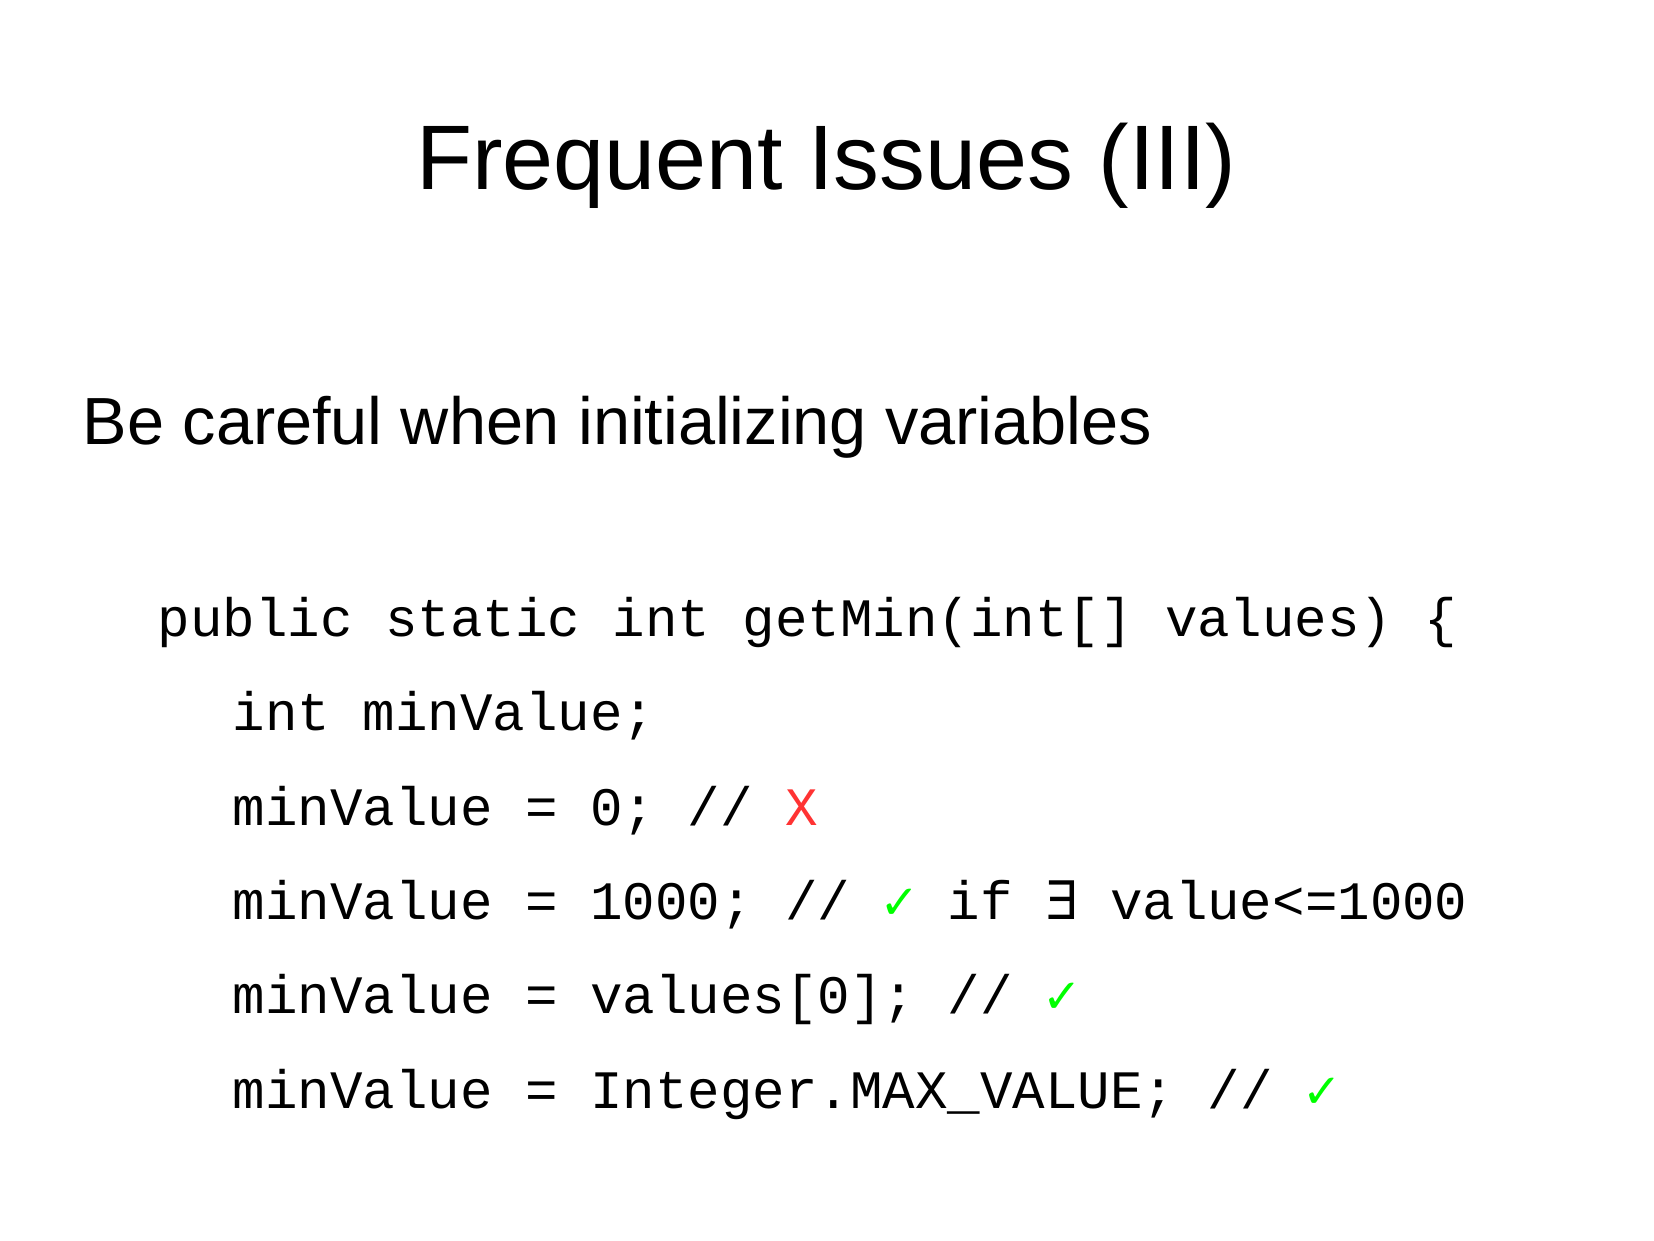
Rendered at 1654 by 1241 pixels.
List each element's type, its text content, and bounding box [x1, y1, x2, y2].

subtitle Be careful when initializing variables public static int getMin(int[] values) { int minValue; minValue = 0; // X minValue = 1000; // ✓ if ∃ value<=1000 minValue = values[0]; // ✓ minValue = Integer.MAX_VALUE; // ✓ for(int i=0; i< values.length; i++) if(values[i] < minValue) minValue = values[i]; return minValue; } [82, 250, 1571, 1241]
title Frequent Issues (III) [82, 56, 1571, 250]
